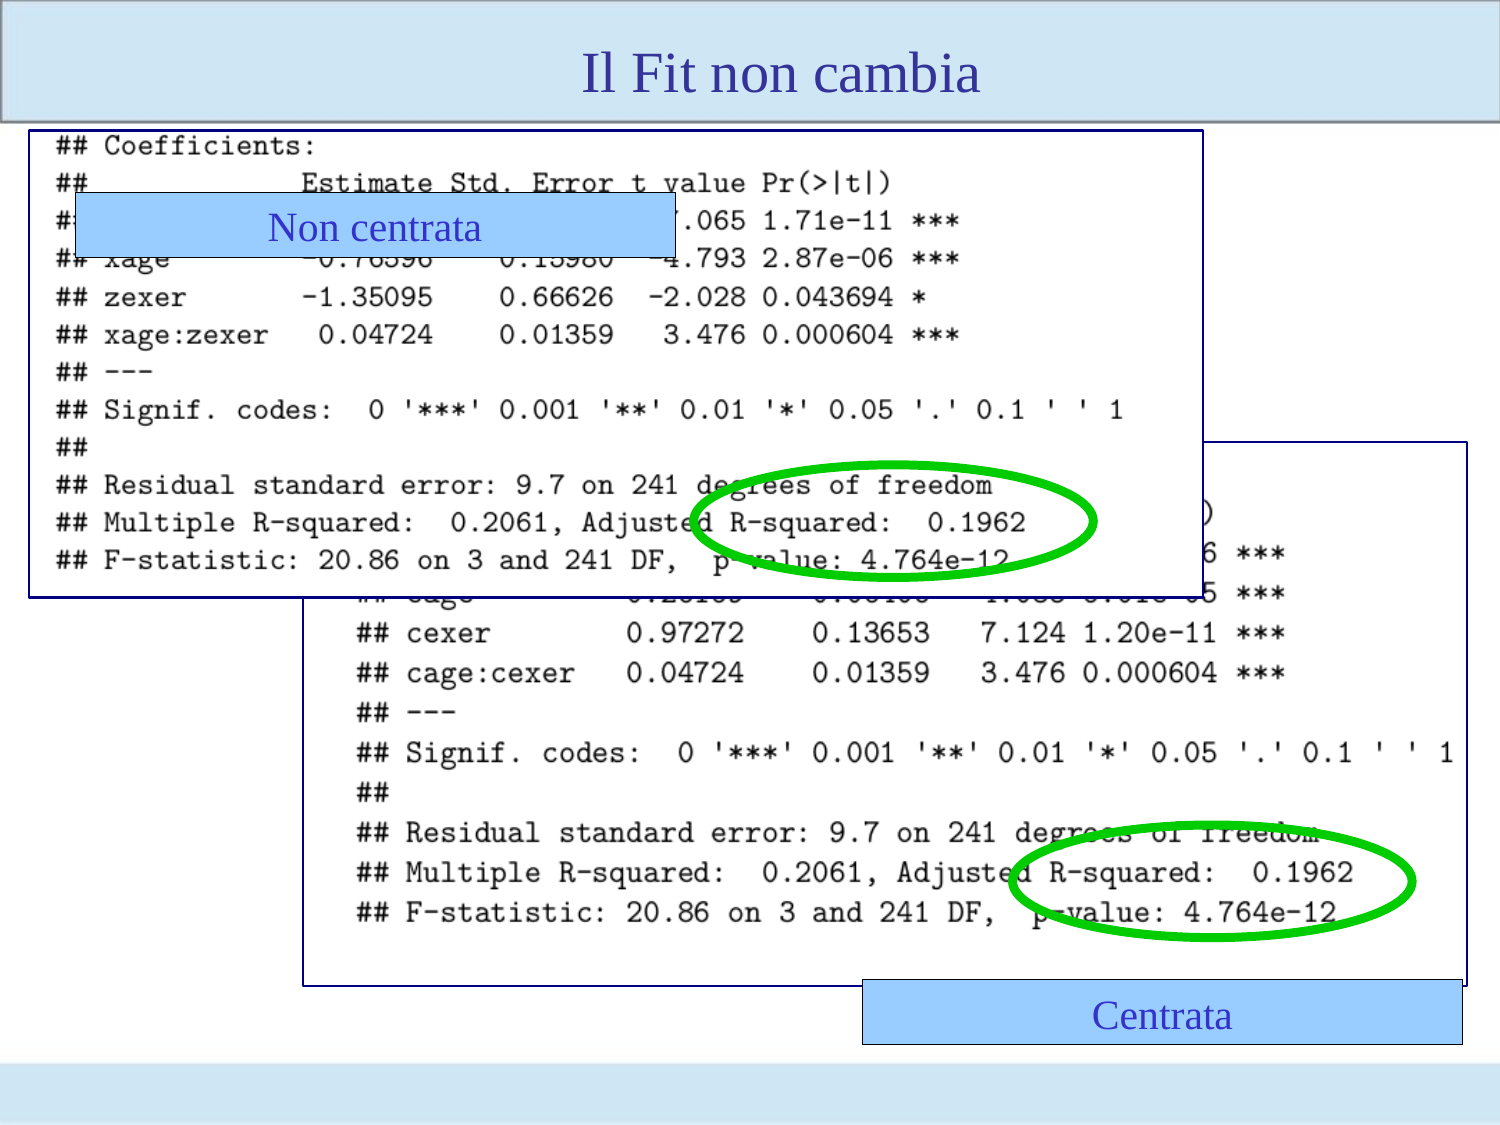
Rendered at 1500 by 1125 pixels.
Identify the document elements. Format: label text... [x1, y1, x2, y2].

title Il Fit non cambia [249, 21, 1313, 117]
picture [0, 0, 1500, 1125]
text_box Centrata [862, 979, 1463, 1045]
text_box Non centrata [75, 192, 676, 258]
